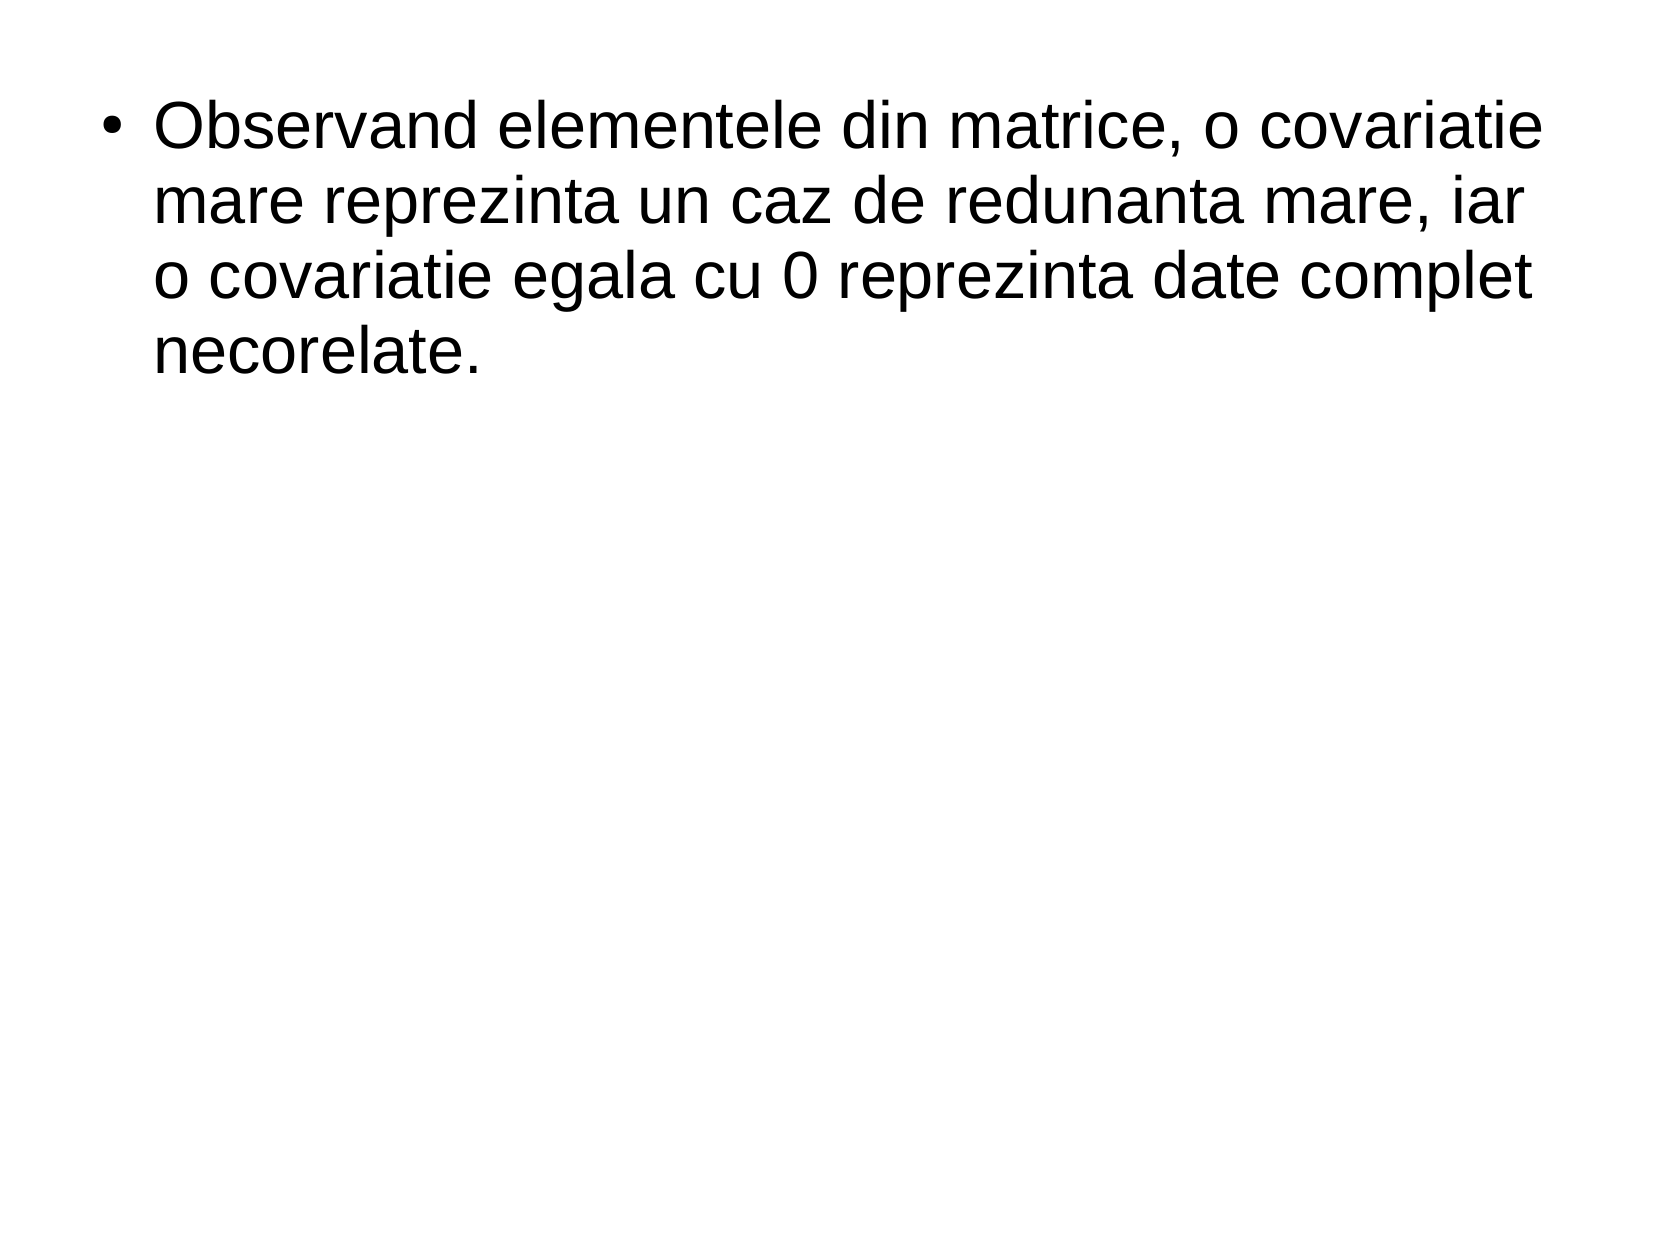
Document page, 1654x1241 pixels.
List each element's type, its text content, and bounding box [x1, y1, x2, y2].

list Observand elementele din matrice, o covariatie mare reprezinta un caz de redunanta mare, iar o covariatie egala cu 0 reprezinta date complet necorelate. [82, 88, 1571, 1010]
